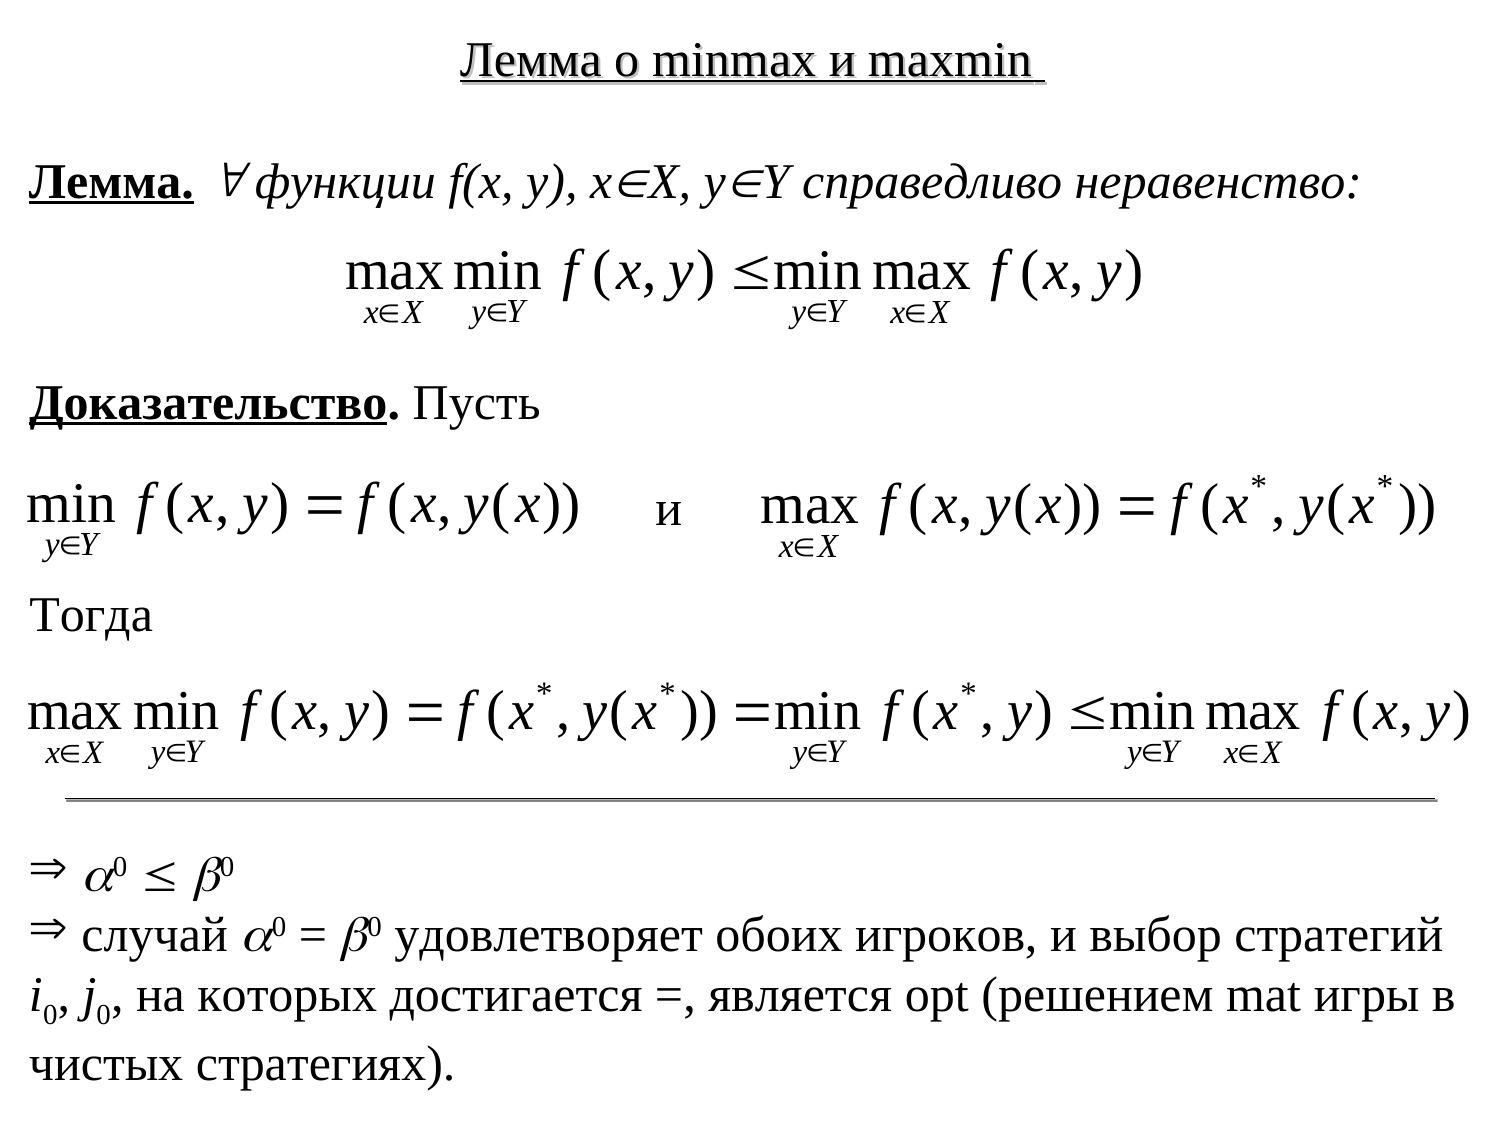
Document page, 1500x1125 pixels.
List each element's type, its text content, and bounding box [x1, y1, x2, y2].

chart [19, 668, 1483, 782]
text_box Доказательство. Пусть [14, 361, 568, 438]
text_box Лемма.  функции f(x, y), xX, yY справедливо неравенство: [14, 140, 1483, 217]
chart [17, 464, 589, 575]
chart [751, 460, 1447, 572]
text_box Тогда [14, 574, 169, 650]
text_box Лемма о minmax и maxmin [445, 18, 1060, 95]
text_box 0  0 случай 0 = 0 удовлетворяет обоих игроков, и выбор стратегий i0, j0, на которых достигается =, является opt (решением mat игры в чистых стратегиях). [14, 834, 1483, 1098]
text_box и [640, 467, 698, 544]
chart [336, 231, 1152, 342]
